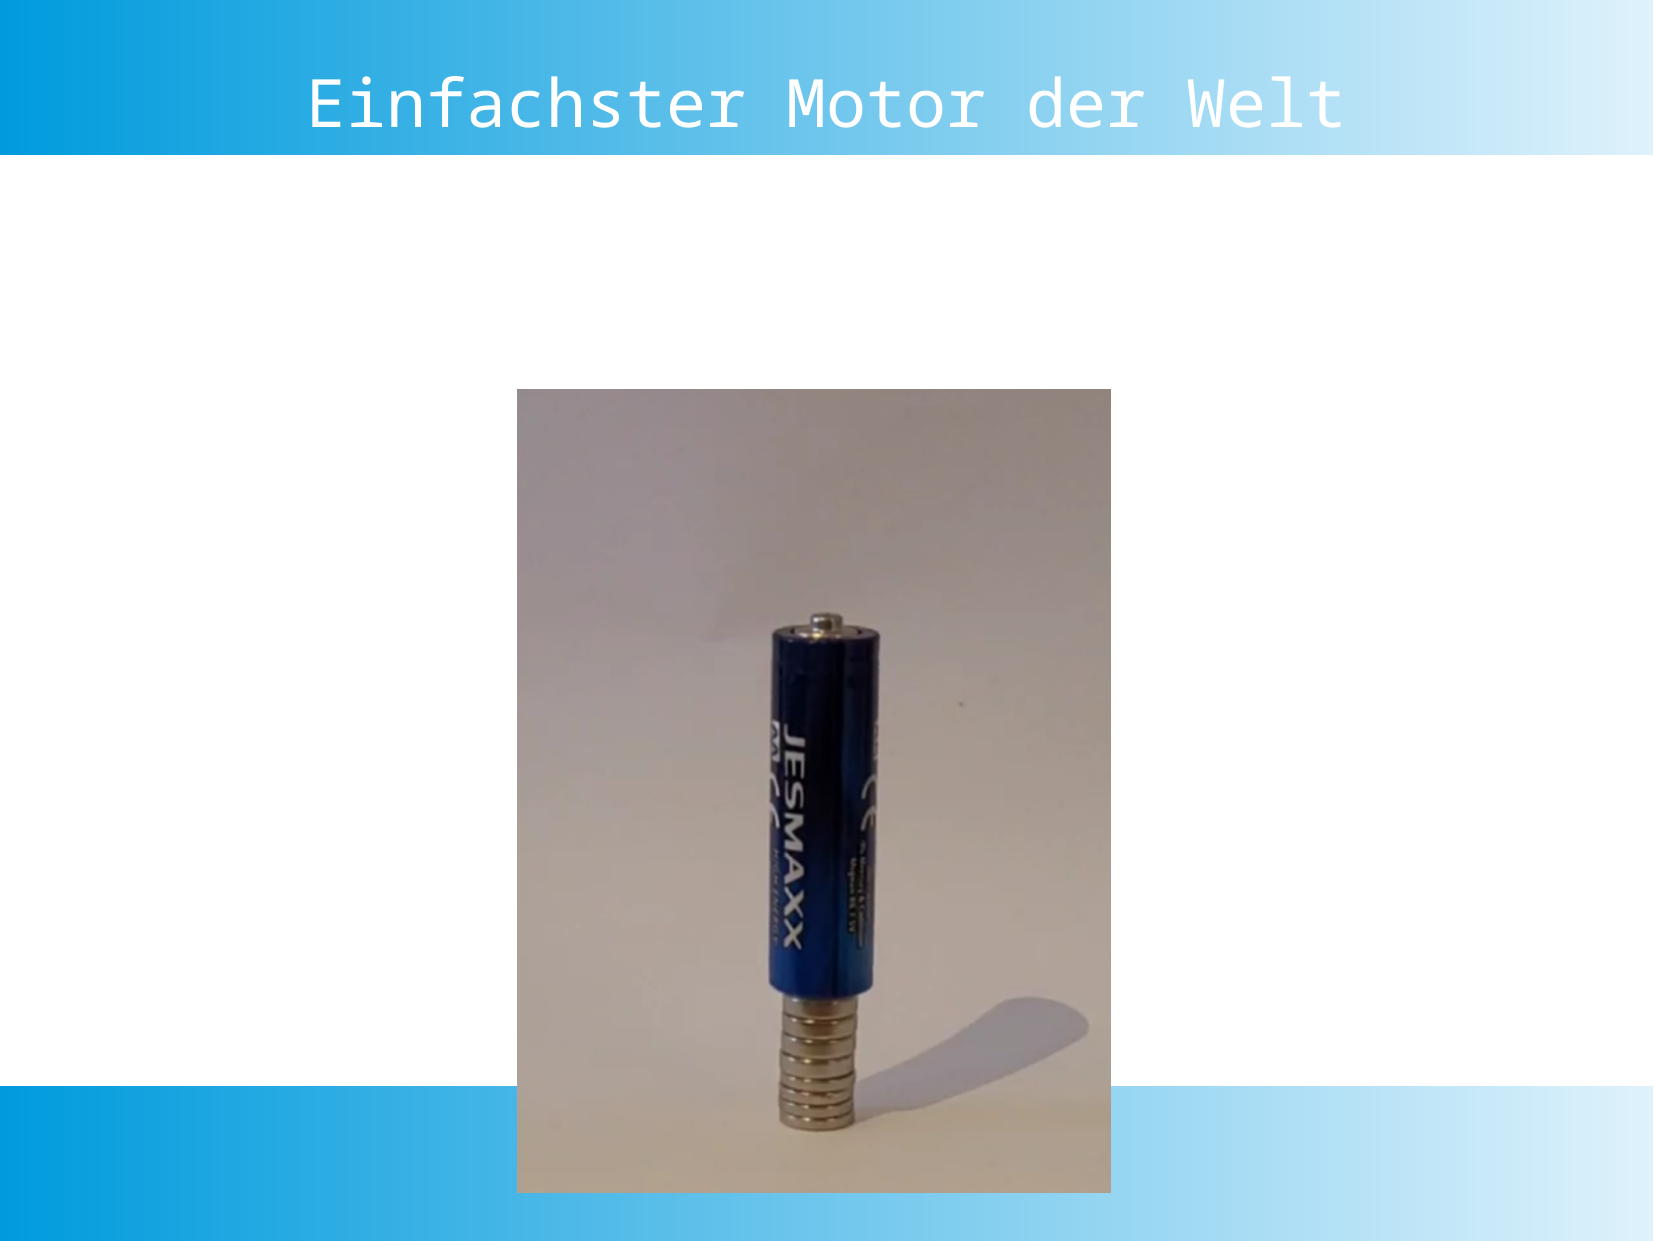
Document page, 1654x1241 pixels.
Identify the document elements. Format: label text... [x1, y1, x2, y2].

picture [517, 389, 1111, 1193]
title Einfachster Motor der Welt [82, 49, 1571, 155]
